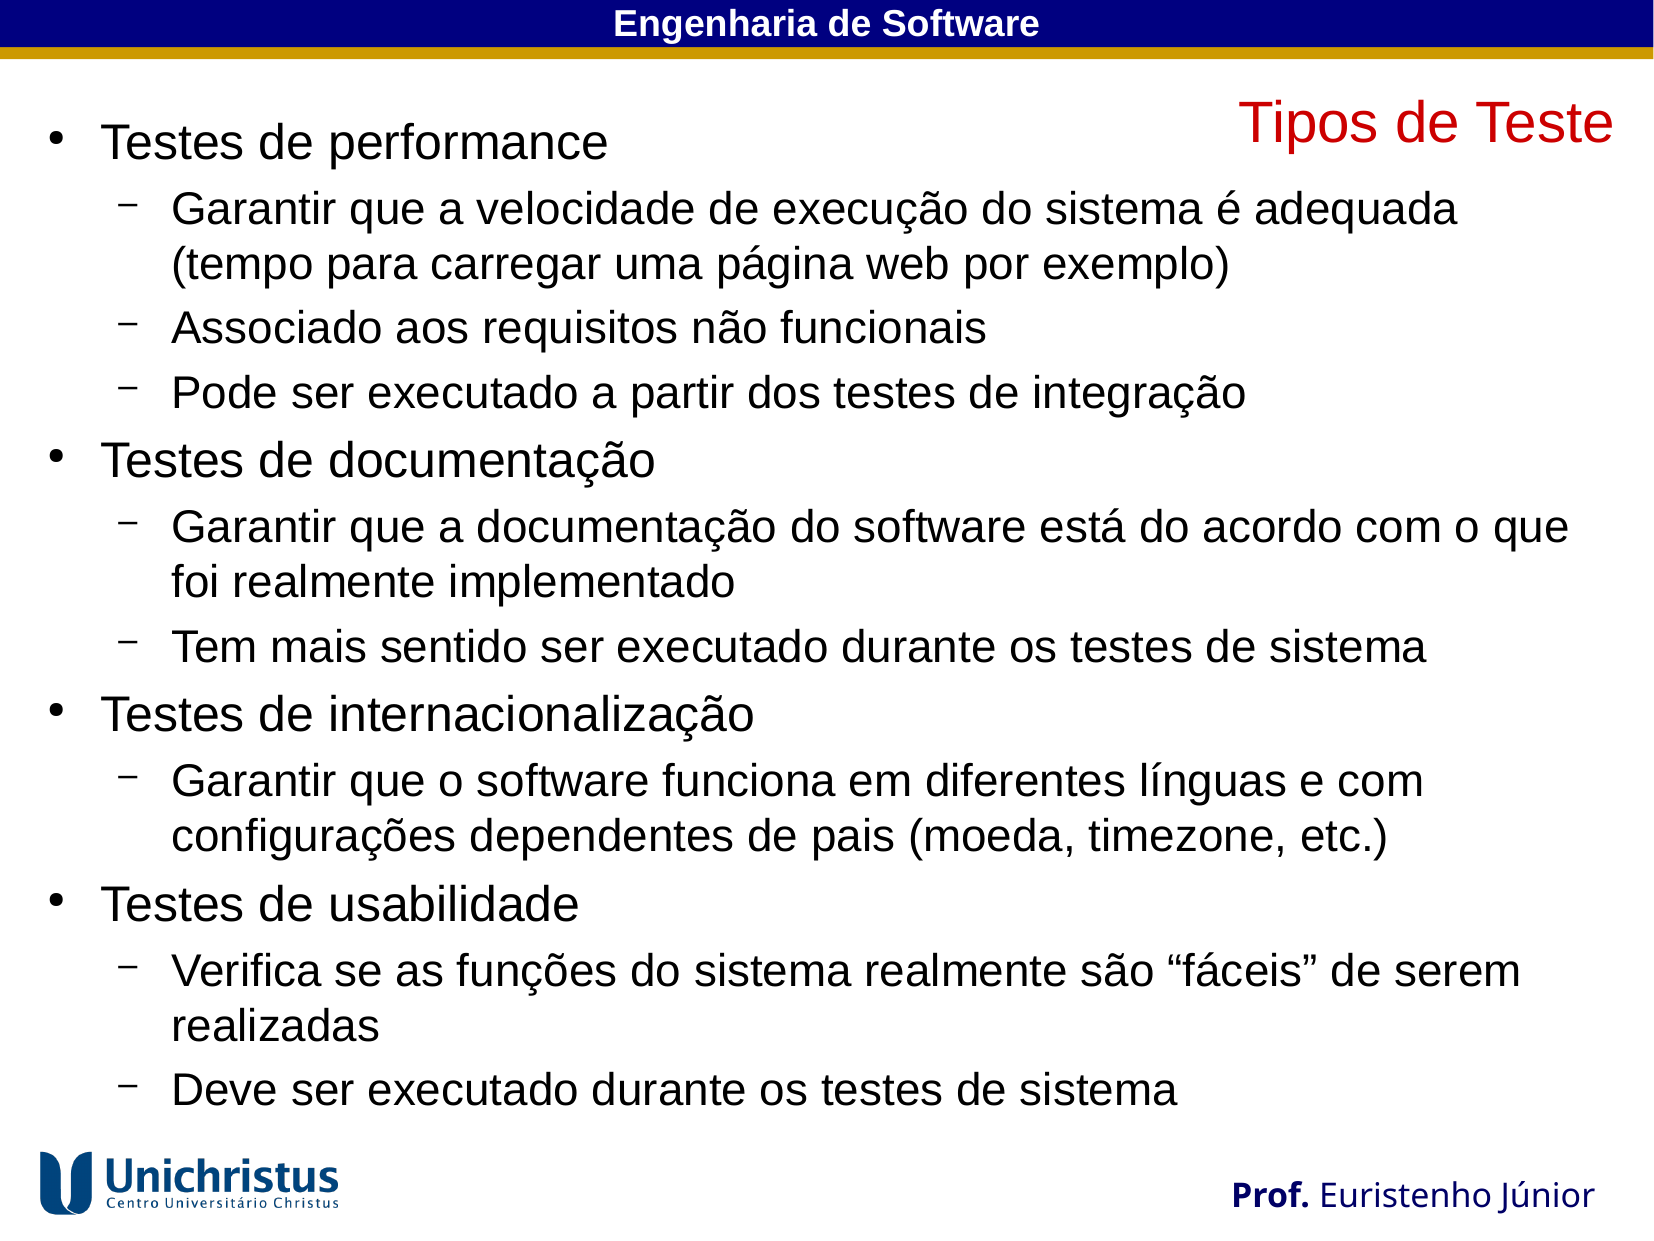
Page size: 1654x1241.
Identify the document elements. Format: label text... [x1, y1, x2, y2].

text_box Tipos de Teste [1223, 82, 1630, 189]
text_box Prof. Euristenho Júnior [1216, 1163, 1654, 1224]
text_box Engenharia de Software [0, 0, 1654, 48]
picture [35, 1148, 343, 1217]
text_box [0, 48, 1654, 60]
list Testes de performance Garantir que a velocidade de execução do sistema é adequada (tempo para carregar uma página web por exemplo) Associado aos requisitos não funcionais Pode ser executado a partir dos testes de integração Testes de documentação Garantir que a documentação do software está do acordo com o que foi realmente implementado Tem mais sentido ser executado durante os testes de sistema Testes de internacionalização Garantir que o software funciona em diferentes línguas e com configurações dependentes de pais (moeda, timezone, etc.) Testes de usabilidade Verifica se as funções do sistema realmente são “fáceis” de serem realizadas Deve ser executado durante os testes de sistema [14, 101, 1607, 1123]
